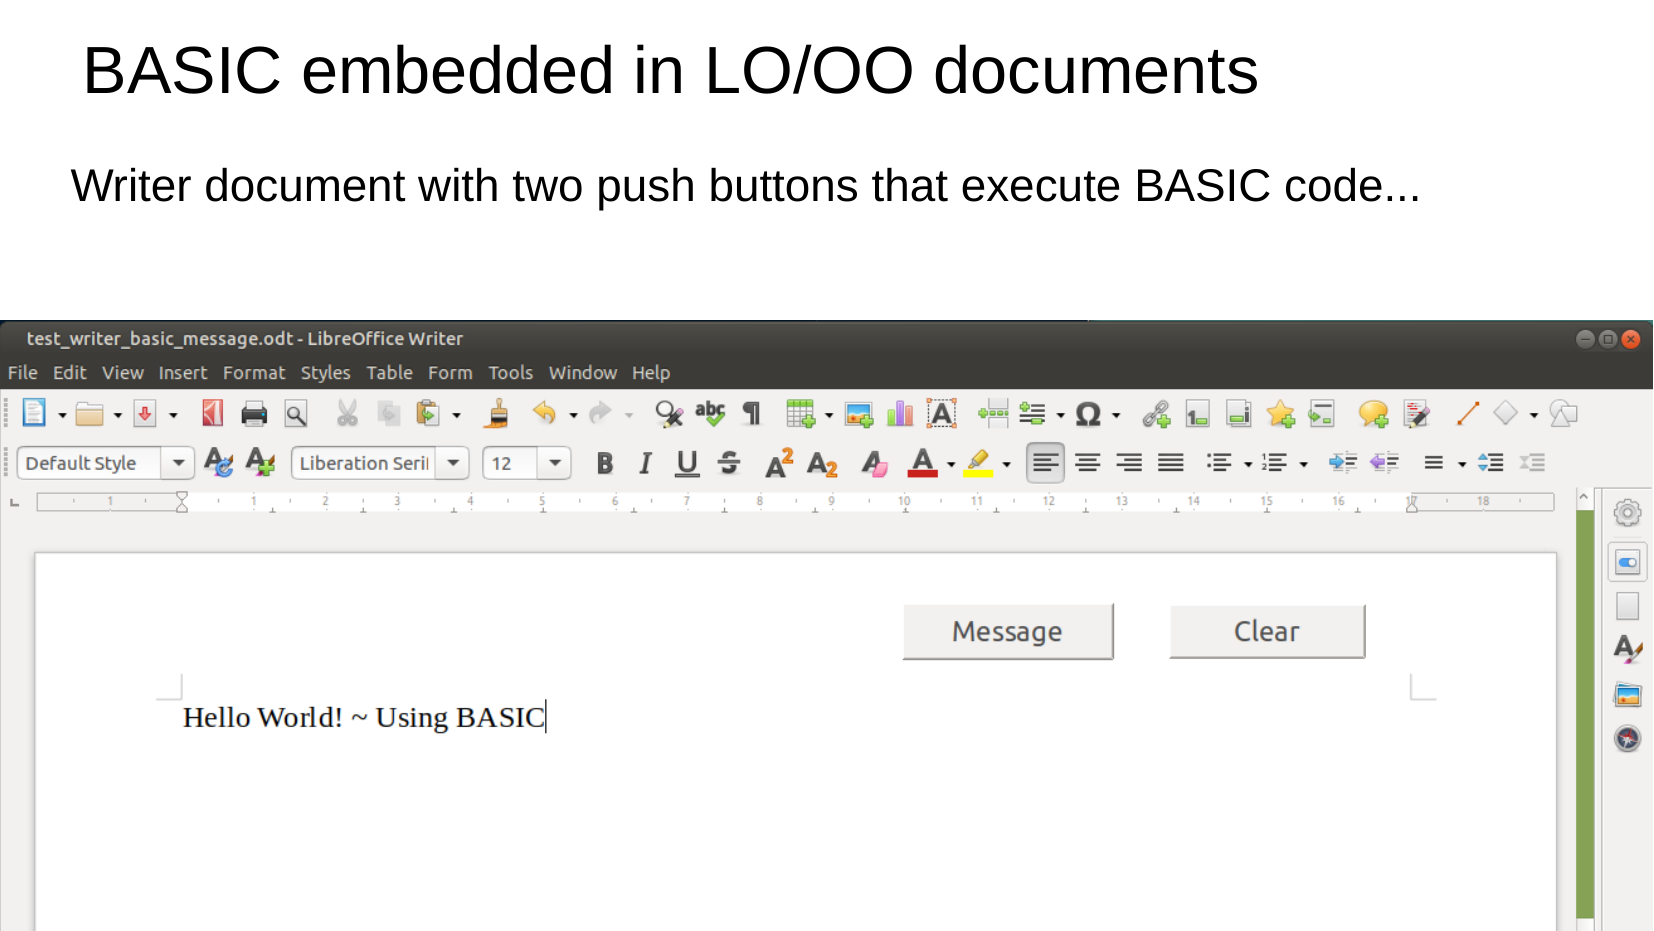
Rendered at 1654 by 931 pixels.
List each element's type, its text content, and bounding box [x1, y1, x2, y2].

picture [0, 320, 1653, 931]
title BASIC embedded in LO/OO documents [82, 32, 1571, 108]
subtitle Writer document with two push buttons that execute BASIC code... [70, 160, 1559, 278]
